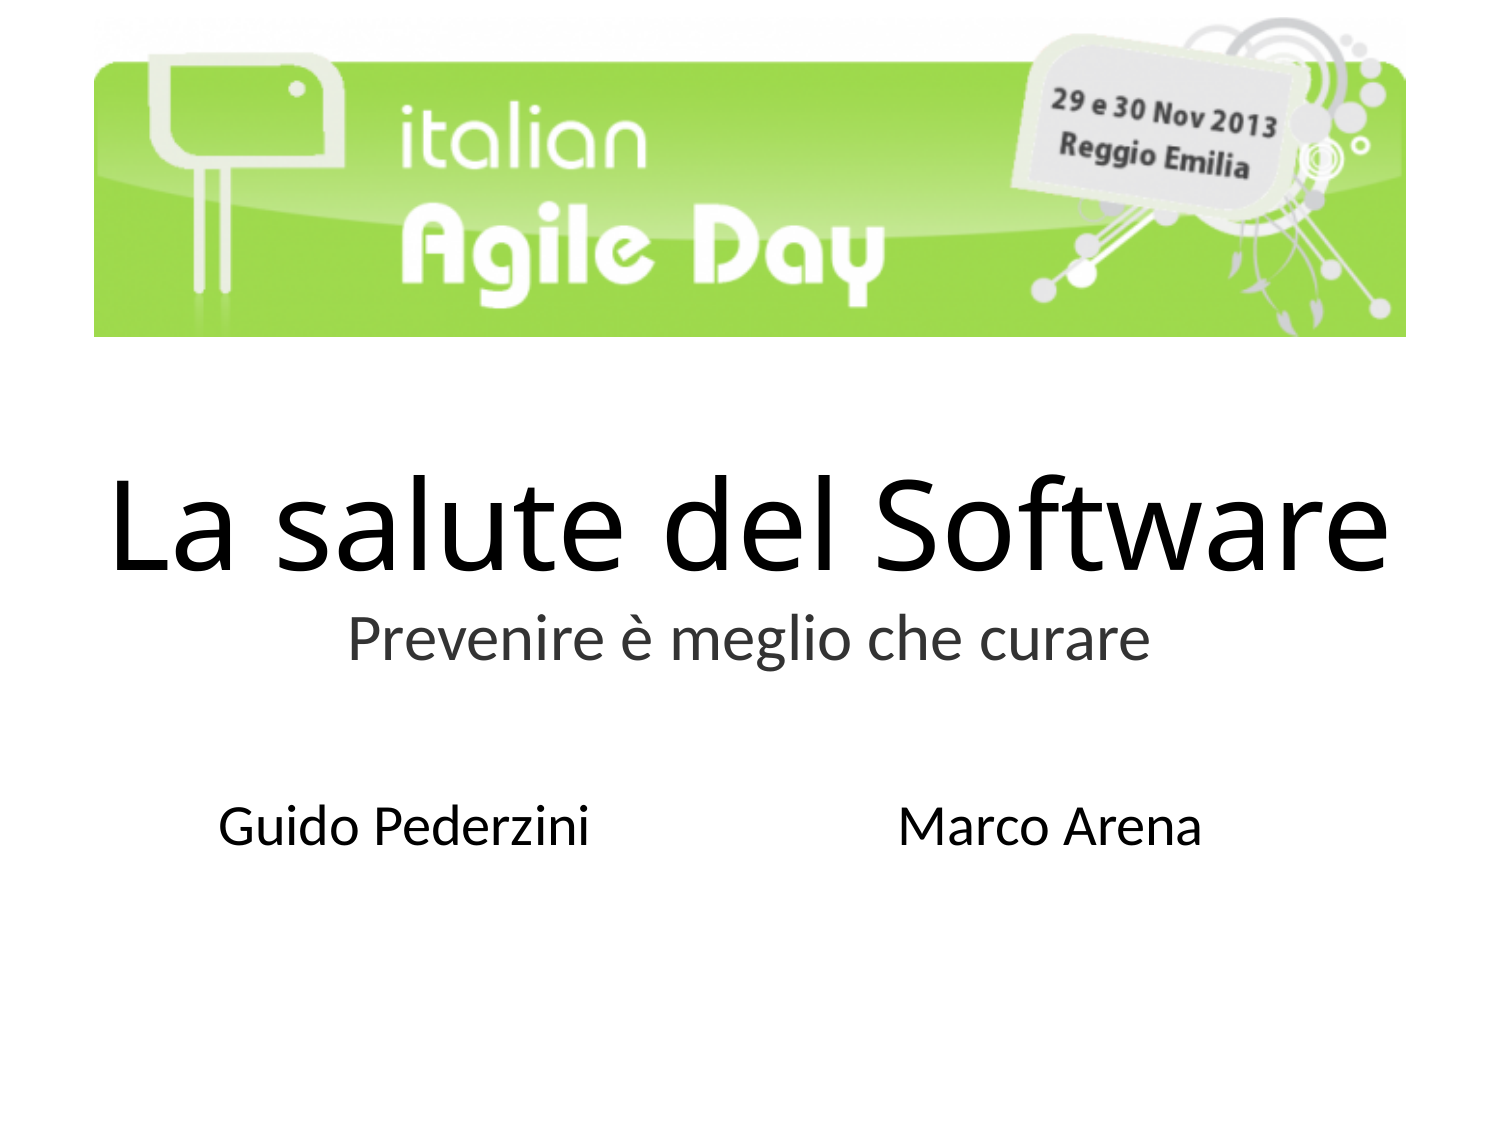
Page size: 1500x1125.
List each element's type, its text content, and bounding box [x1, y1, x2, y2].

picture [94, 17, 1406, 337]
text_box Guido Pederzini [135, 751, 632, 894]
subtitle Prevenire è meglio che curare [225, 586, 1275, 874]
text_box Marco Arena [856, 751, 1353, 894]
title La salute del Software [0, 438, 1500, 680]
